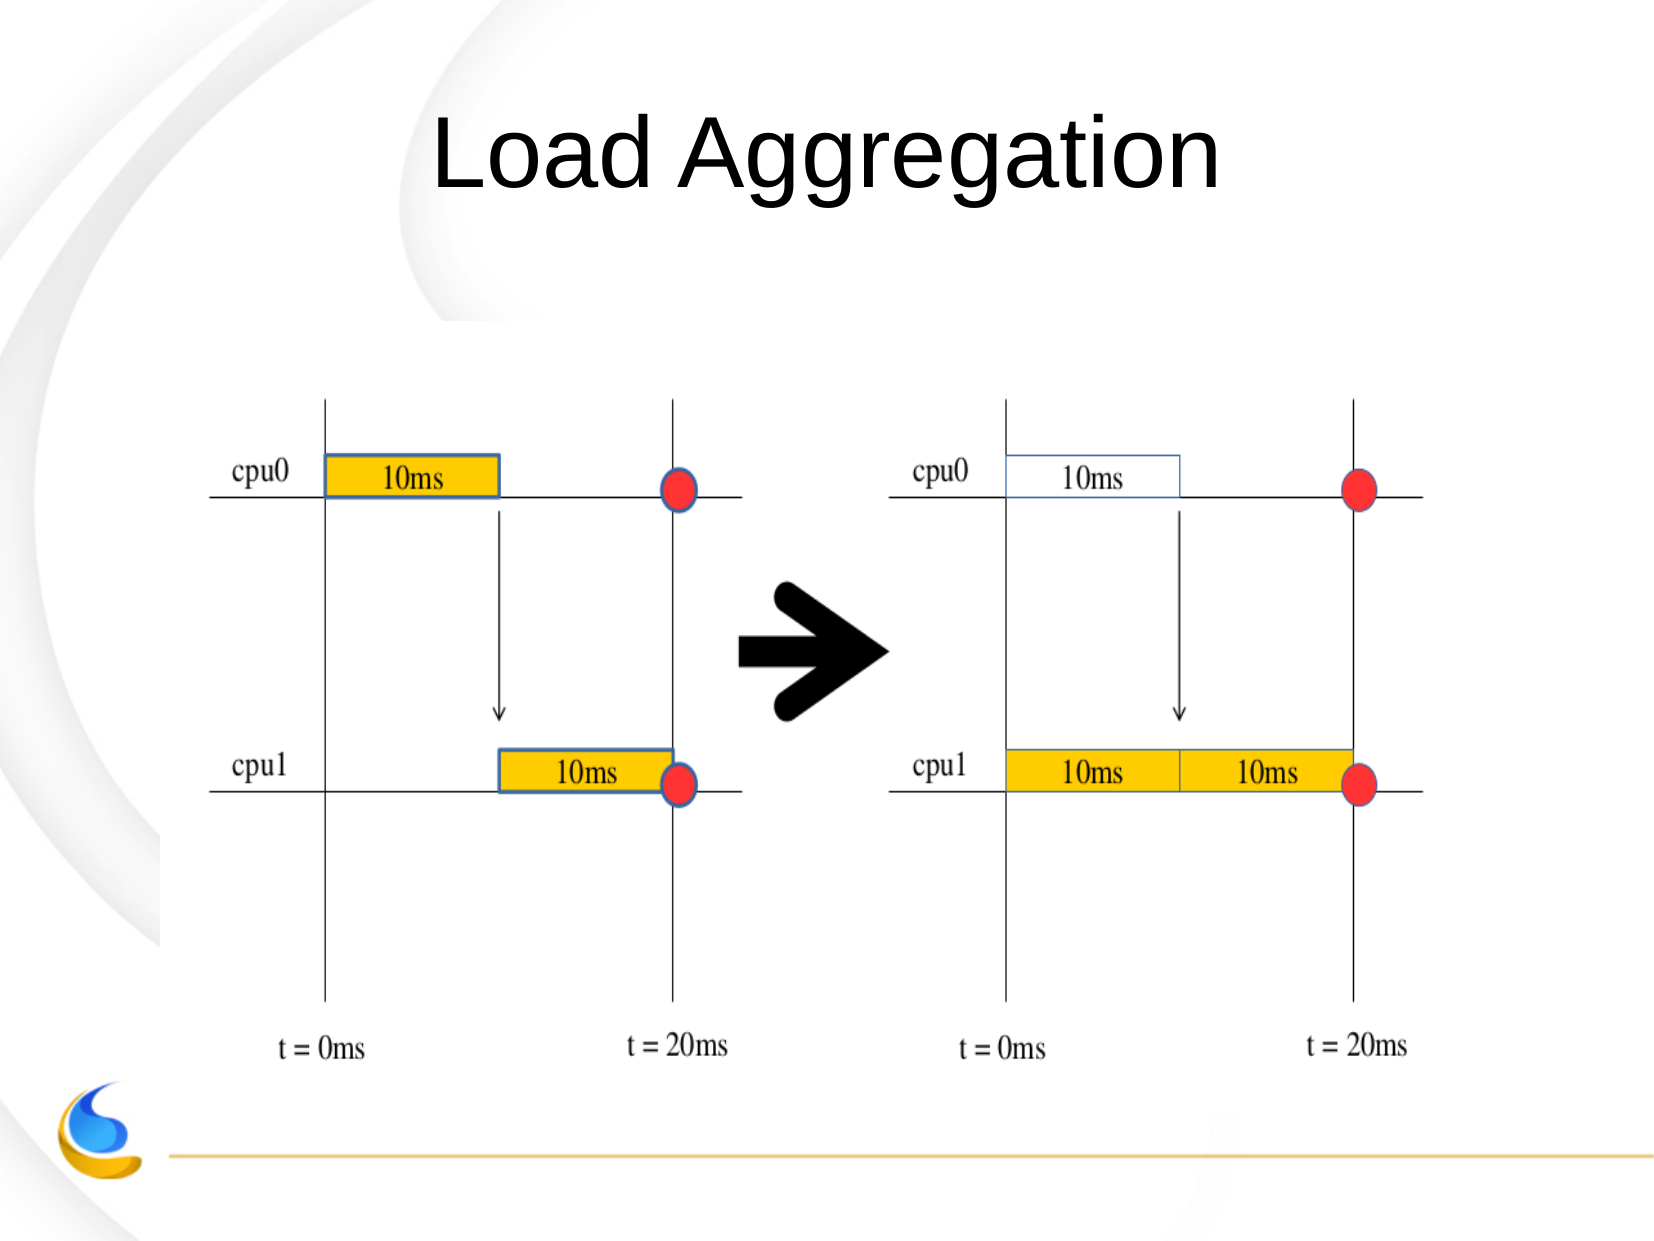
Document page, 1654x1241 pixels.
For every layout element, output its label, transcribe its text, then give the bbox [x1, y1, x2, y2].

title Load Aggregation [82, 49, 1571, 257]
picture [0, 0, 1654, 1241]
